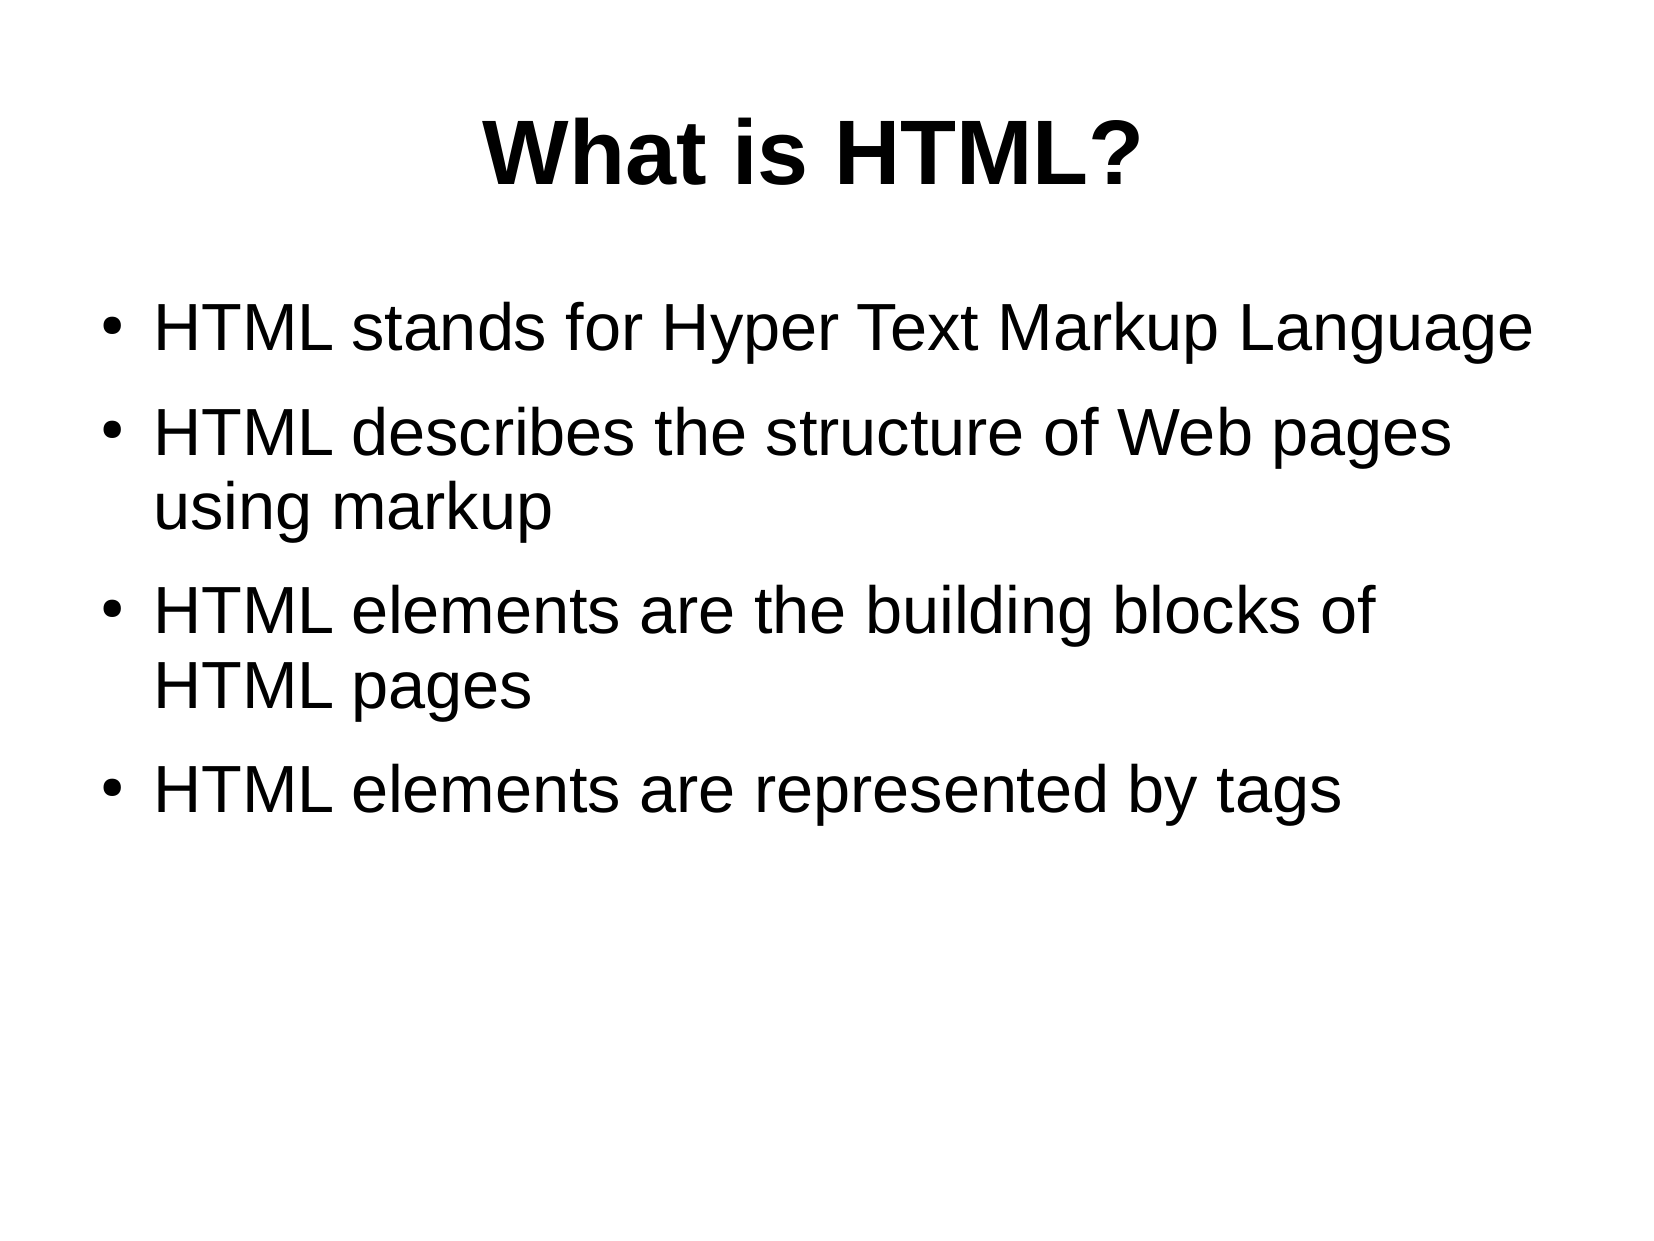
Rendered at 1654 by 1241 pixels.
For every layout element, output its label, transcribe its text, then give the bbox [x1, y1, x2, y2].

list HTML stands for Hyper Text Markup Language HTML describes the structure of Web pages using markup HTML elements are the building blocks of HTML pages HTML elements are represented by tags [82, 290, 1571, 1010]
title What is HTML? [82, 49, 1571, 257]
